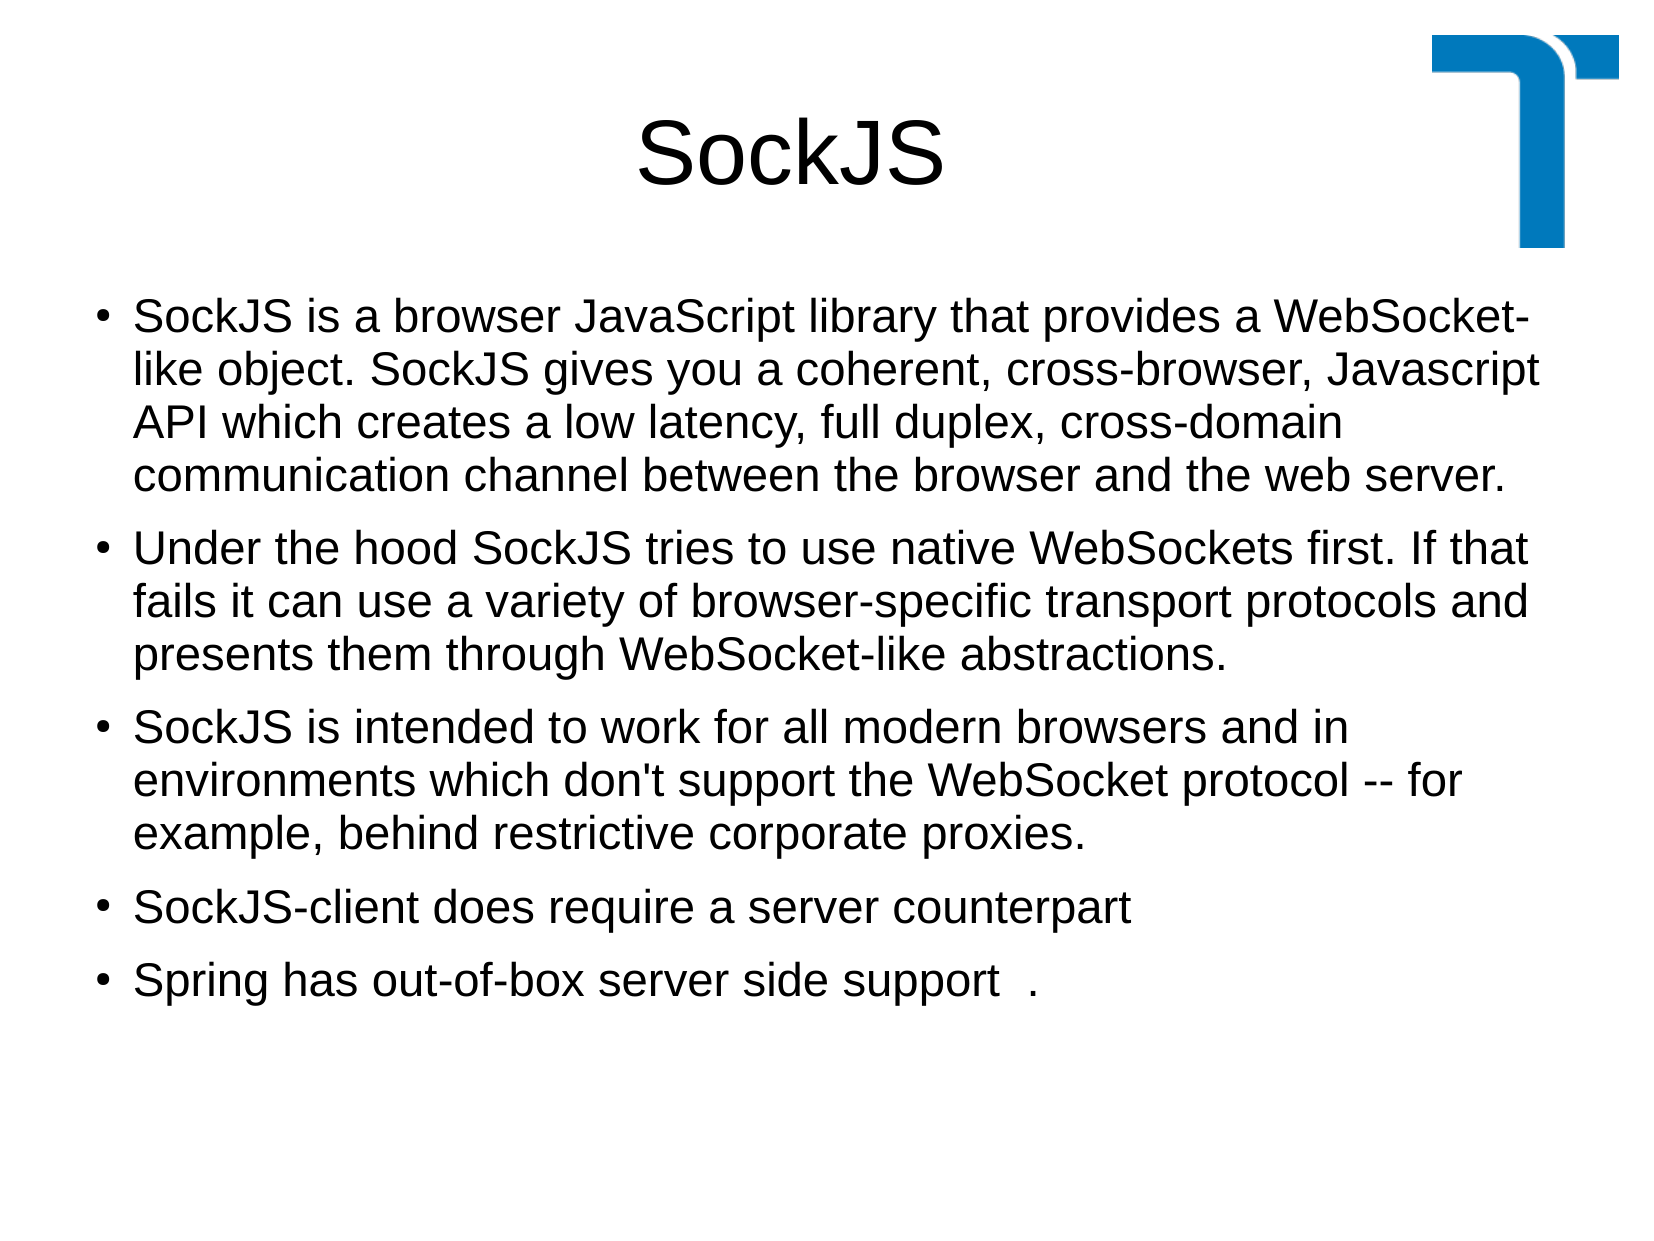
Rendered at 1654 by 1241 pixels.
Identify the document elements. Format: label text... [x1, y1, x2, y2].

title SockJS [82, 49, 1501, 257]
list SockJS is a browser JavaScript library that provides a WebSocket-like object. SockJS gives you a coherent, cross-browser, Javascript API which creates a low latency, full duplex, cross-domain communication channel between the browser and the web server. Under the hood SockJS tries to use native WebSockets first. If that fails it can use a variety of browser-specific transport protocols and presents them through WebSocket-like abstractions. SockJS is intended to work for all modern browsers and in environments which don't support the WebSocket protocol -- for example, behind restrictive corporate proxies. SockJS-client does require a server counterpart Spring has out-of-box server side support . [82, 290, 1571, 1010]
picture [1432, 35, 1619, 248]
